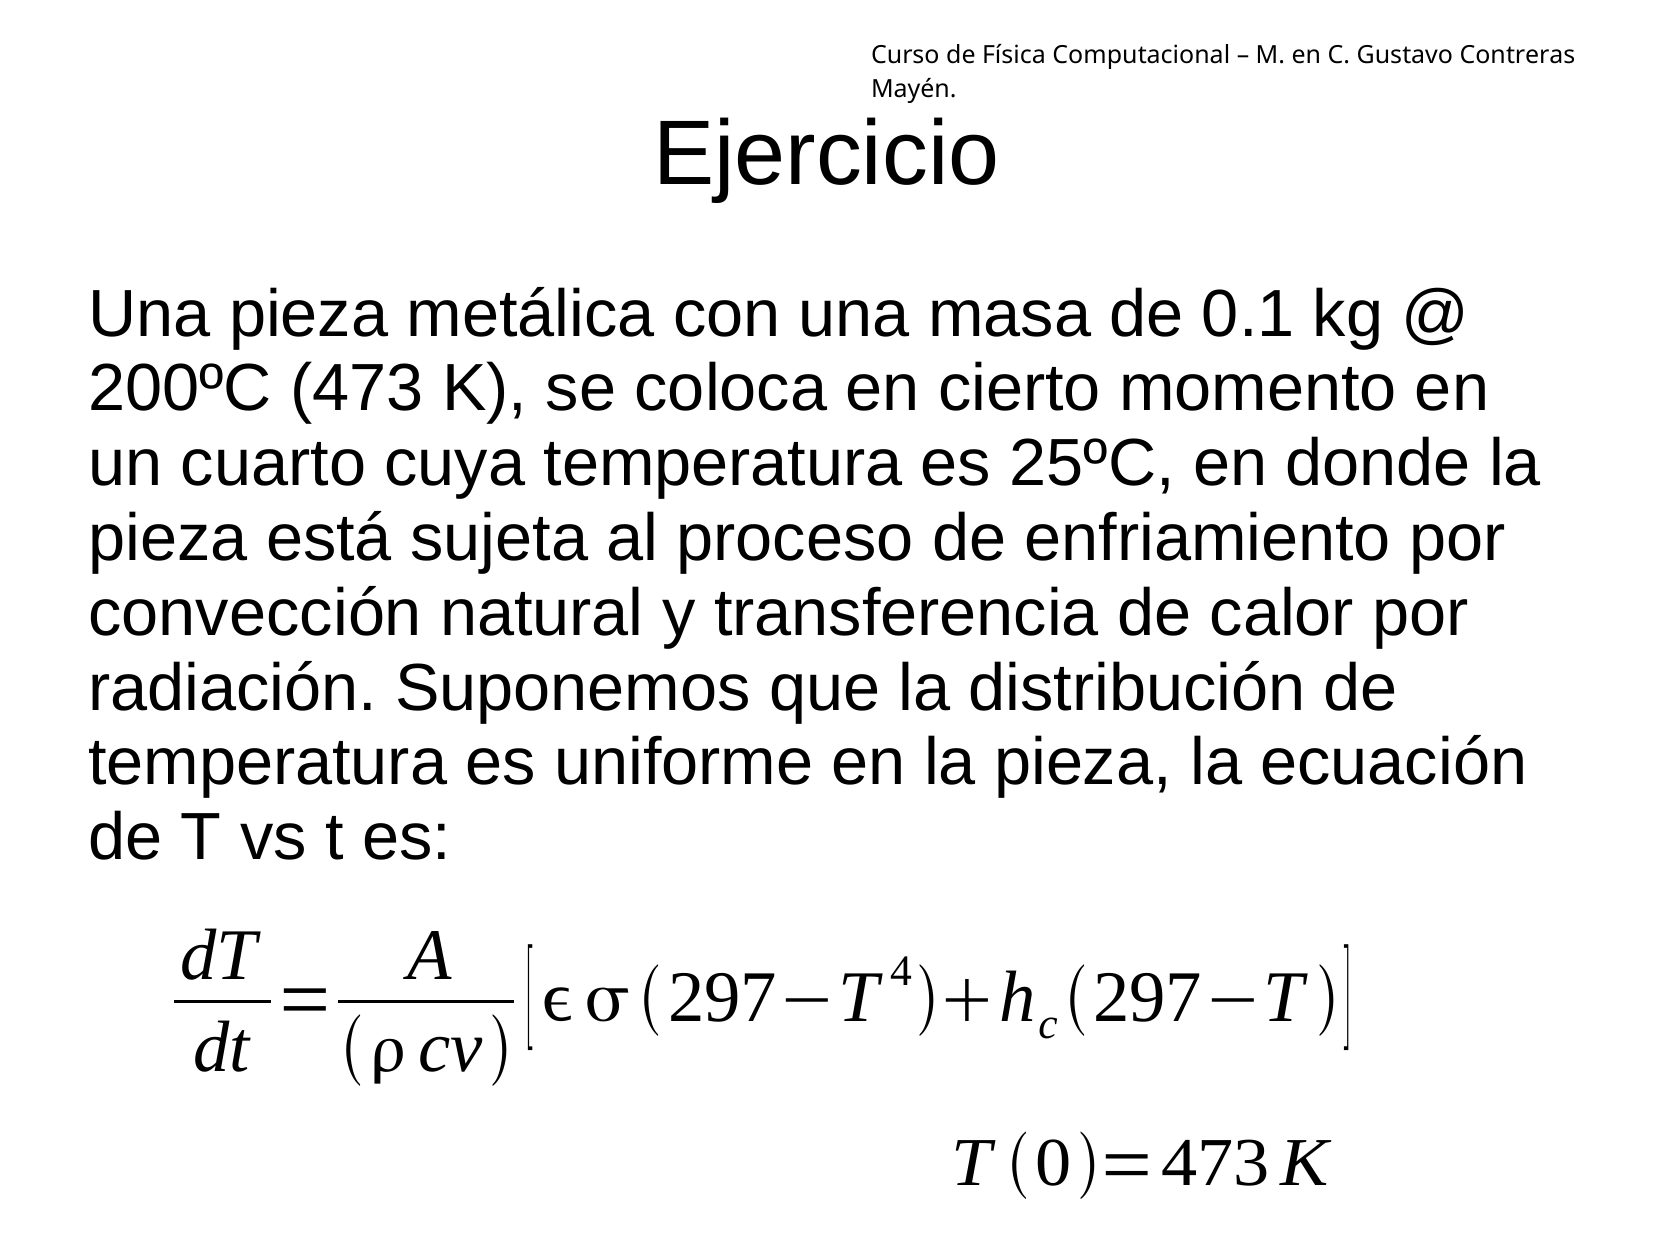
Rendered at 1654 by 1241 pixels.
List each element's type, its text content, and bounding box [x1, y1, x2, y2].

chart [165, 915, 1360, 1090]
title Ejercicio [82, 49, 1571, 257]
subtitle Una pieza metálica con una masa de 0.1 kg @ 200ºC (473 K), se coloca en cierto momento en un cuarto cuya temperatura es 25ºC, en donde la pieza está sujeta al proceso de enfriamiento por convección natural y transferencia de calor por radiación. Suponemos que la distribución de temperatura es uniforme en la pieza, la ecuación de T vs t es: [88, 236, 1577, 914]
chart [944, 1122, 1335, 1205]
